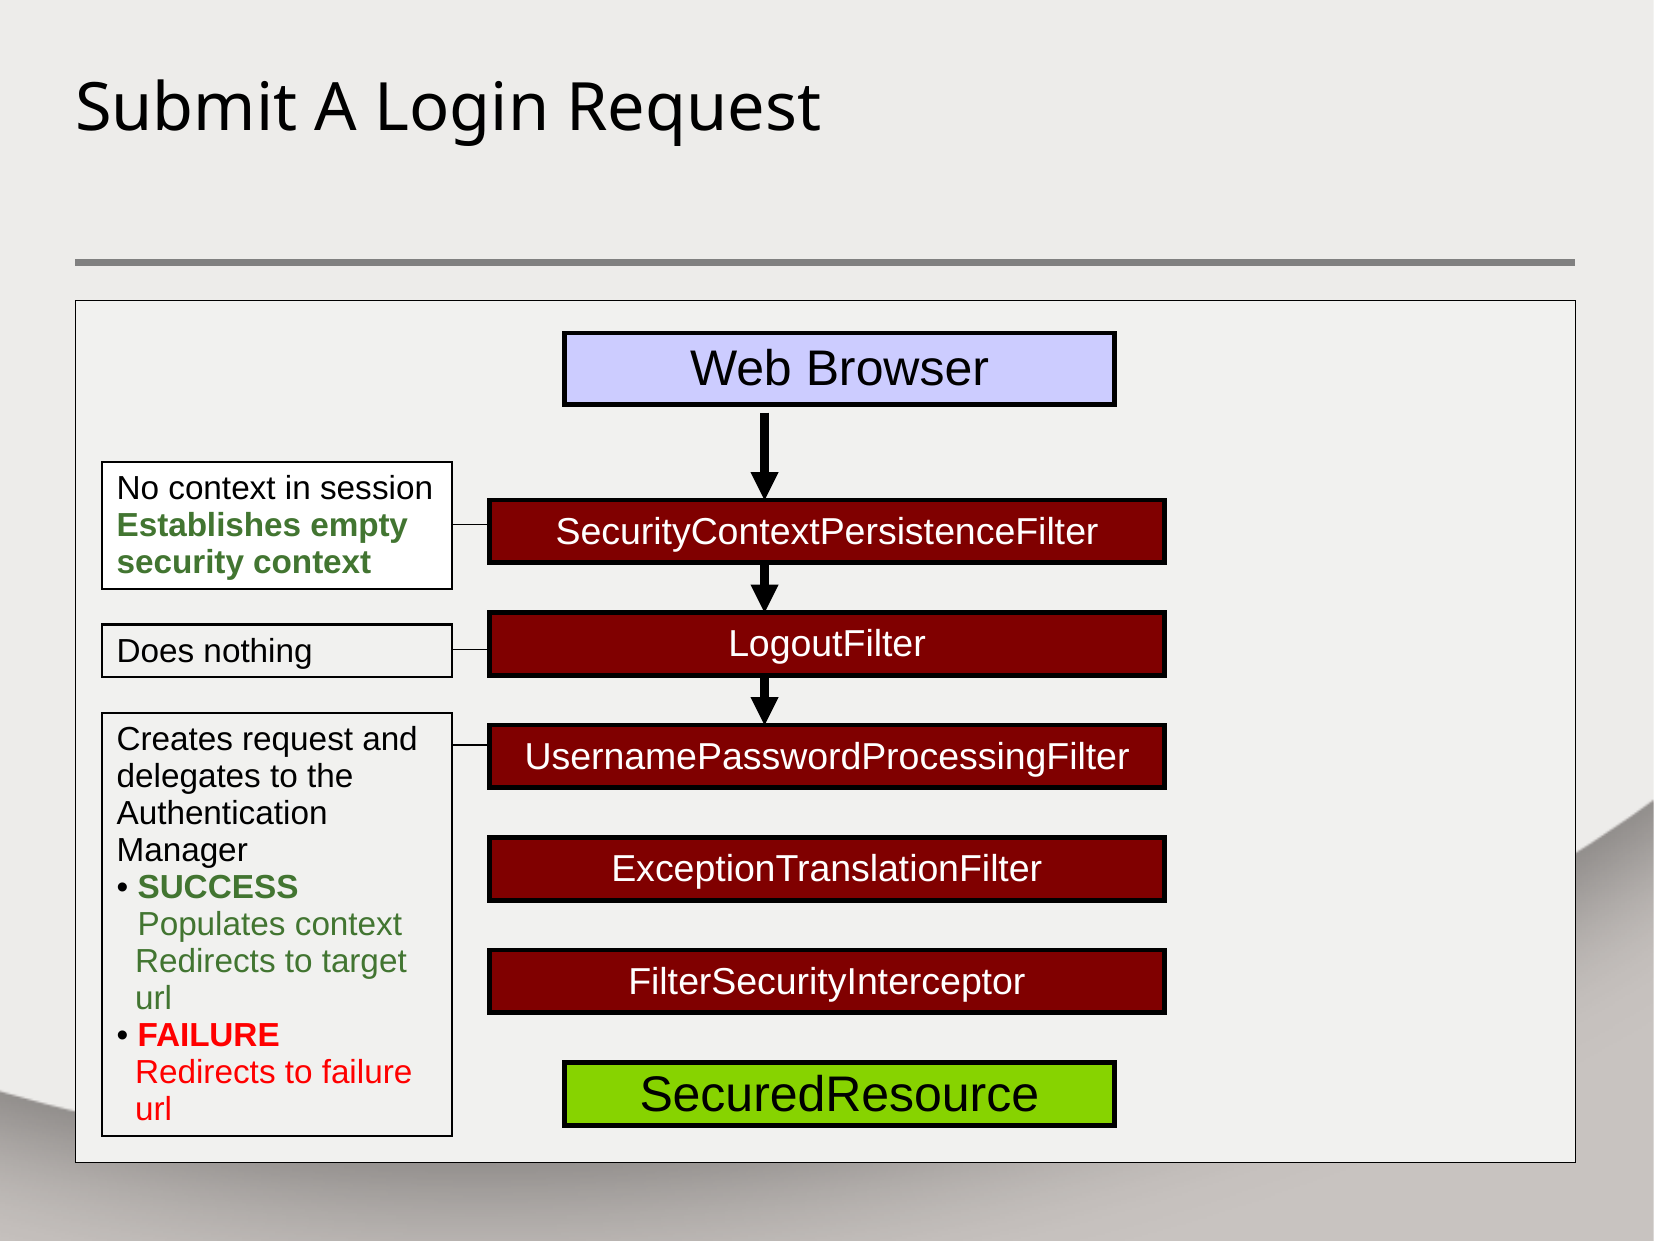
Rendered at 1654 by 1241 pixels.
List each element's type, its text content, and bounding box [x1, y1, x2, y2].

picture [0, 0, 1654, 1241]
text_box FilterSecurityInterceptor [489, 950, 1165, 1013]
text_box No context in session Establishes empty security context [101, 461, 453, 589]
text_box SecuredResource [564, 1062, 1115, 1126]
text_box [75, 300, 1576, 1163]
text_box LogoutFilter [489, 612, 1165, 676]
text_box Web Browser [564, 332, 1115, 405]
text_box Does nothing [101, 624, 453, 678]
text_box Creates request and delegates to the Authentication Manager SUCCESS Populates context Redirects to target url FAILURE Redirects to failure url [101, 712, 453, 1136]
text_box SecurityContextPersistenceFilter [489, 500, 1165, 563]
text_box ExceptionTranslationFilter [489, 837, 1165, 901]
text_box UsernamePasswordProcessingFilter [489, 725, 1165, 788]
title Submit A Login Request [75, 75, 1576, 226]
